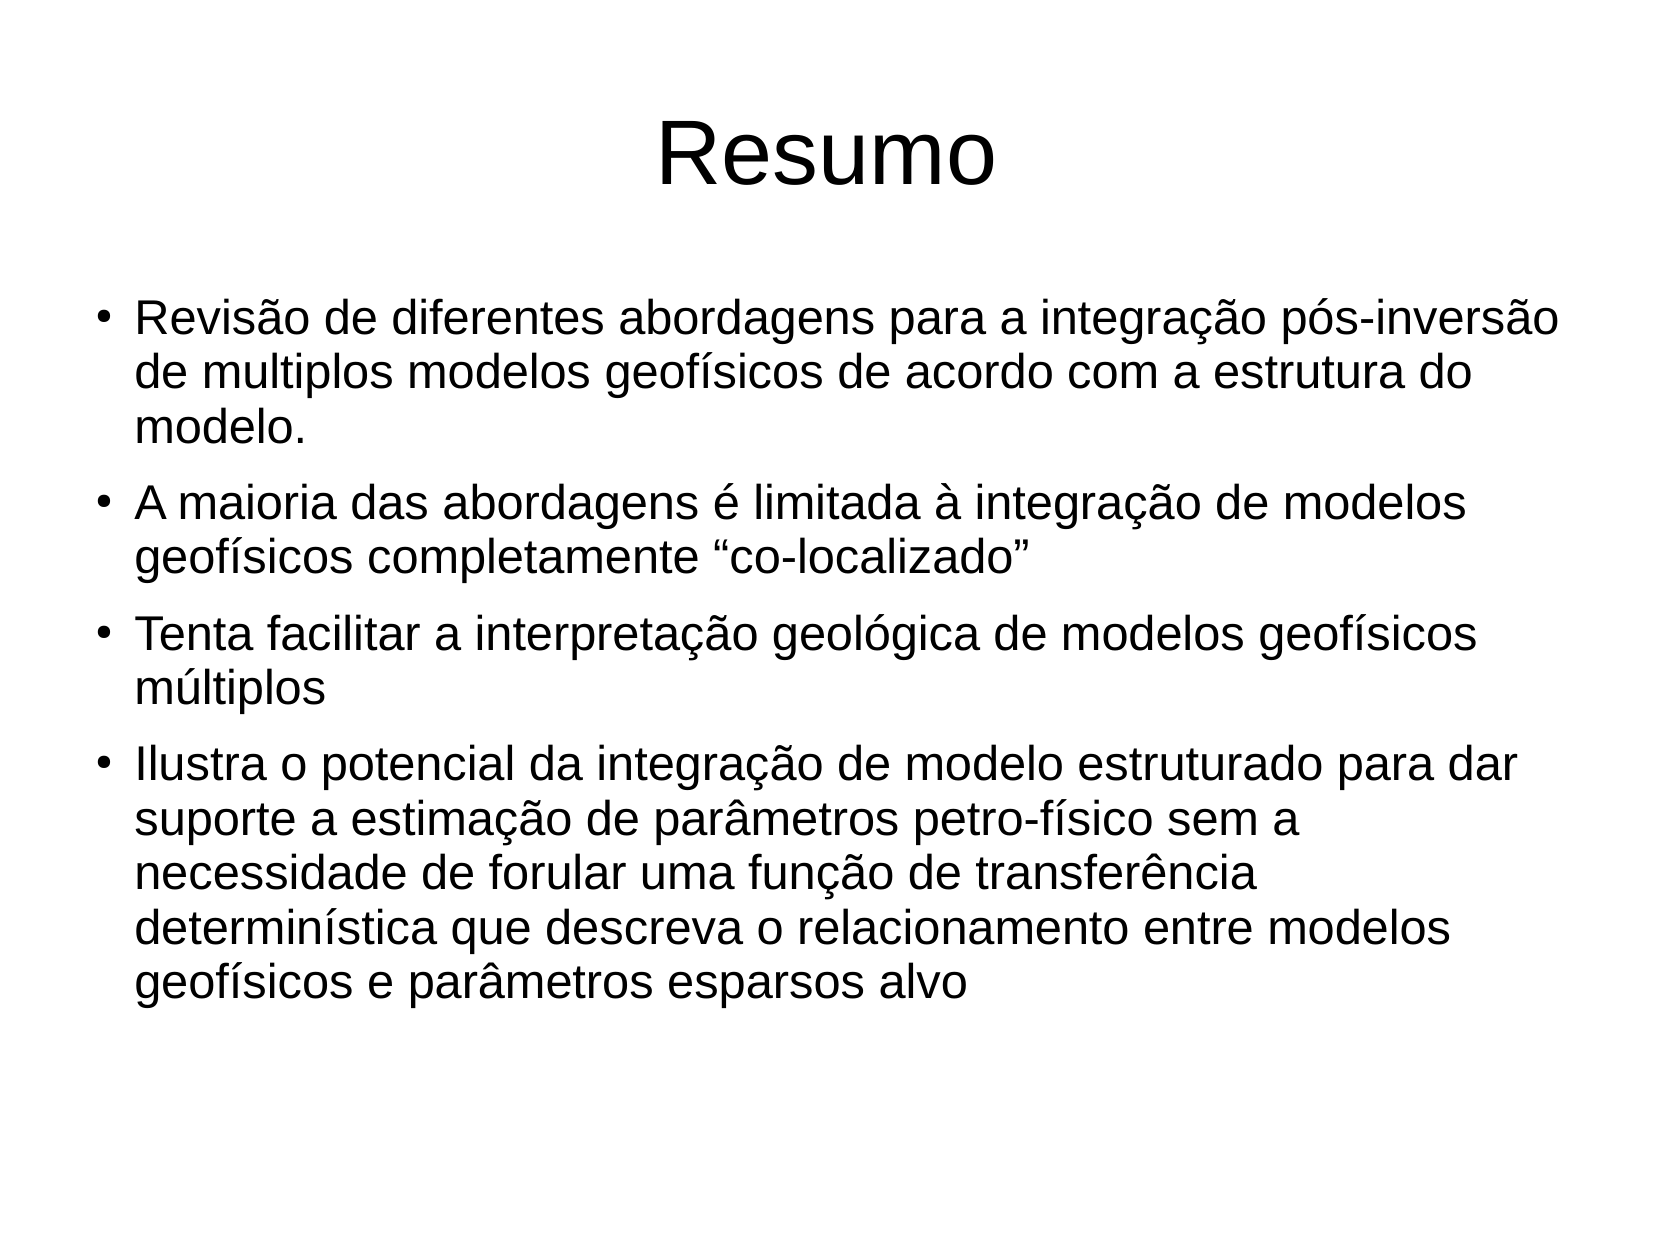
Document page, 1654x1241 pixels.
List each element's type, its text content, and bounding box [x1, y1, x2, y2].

list Revisão de diferentes abordagens para a integração pós-inversão de multiplos modelos geofísicos de acordo com a estrutura do modelo. A maioria das abordagens é limitada à integração de modelos geofísicos completamente “co-localizado” Tenta facilitar a interpretação geológica de modelos geofísicos múltiplos Ilustra o potencial da integração de modelo estruturado para dar suporte a estimação de parâmetros petro-físico sem a necessidade de forular uma função de transferência determinística que descreva o relacionamento entre modelos geofísicos e parâmetros esparsos alvo [82, 290, 1571, 1010]
title Resumo [82, 49, 1571, 257]
